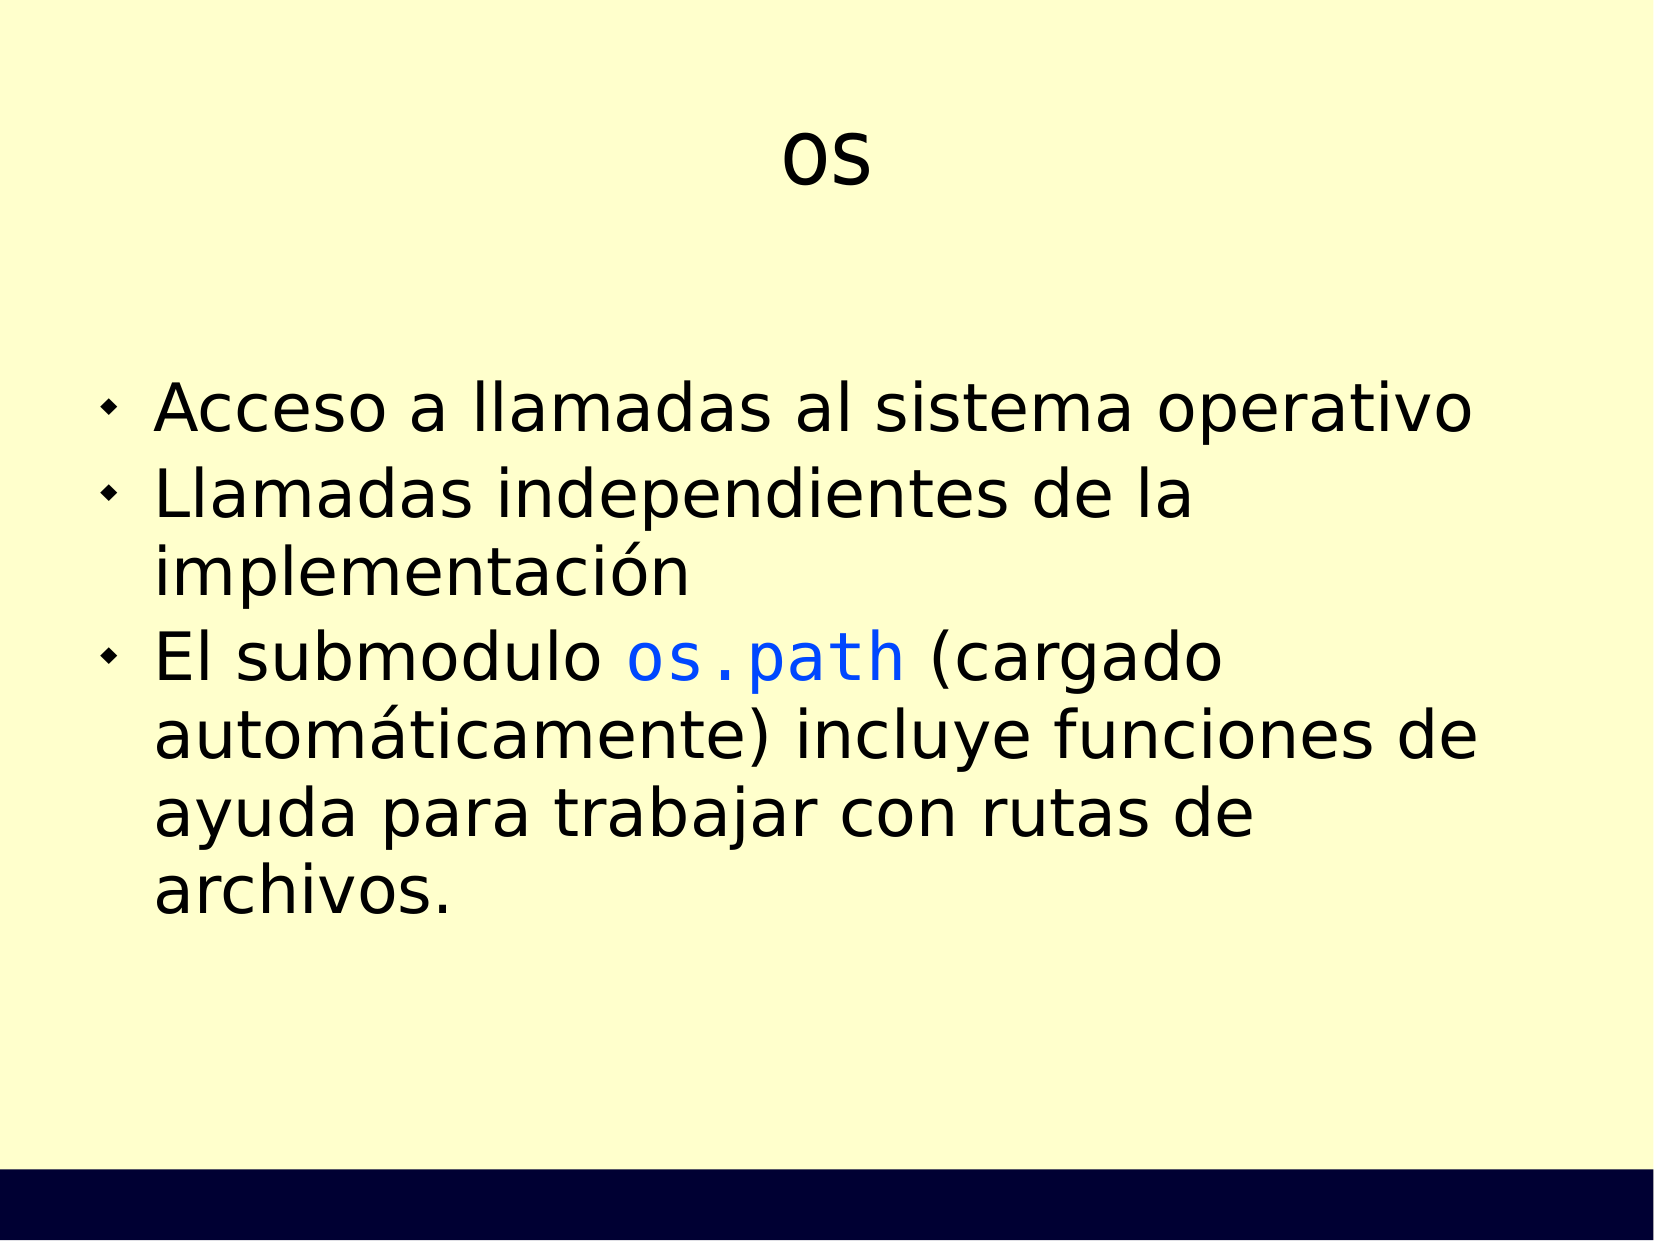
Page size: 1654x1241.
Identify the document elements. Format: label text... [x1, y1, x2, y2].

list Acceso a llamadas al sistema operativo Llamadas independientes de la implementación El submodulo os.path (cargado automáticamente) incluye funciones de ayuda para trabajar con rutas de archivos. [82, 290, 1538, 1010]
title os [82, 49, 1571, 257]
